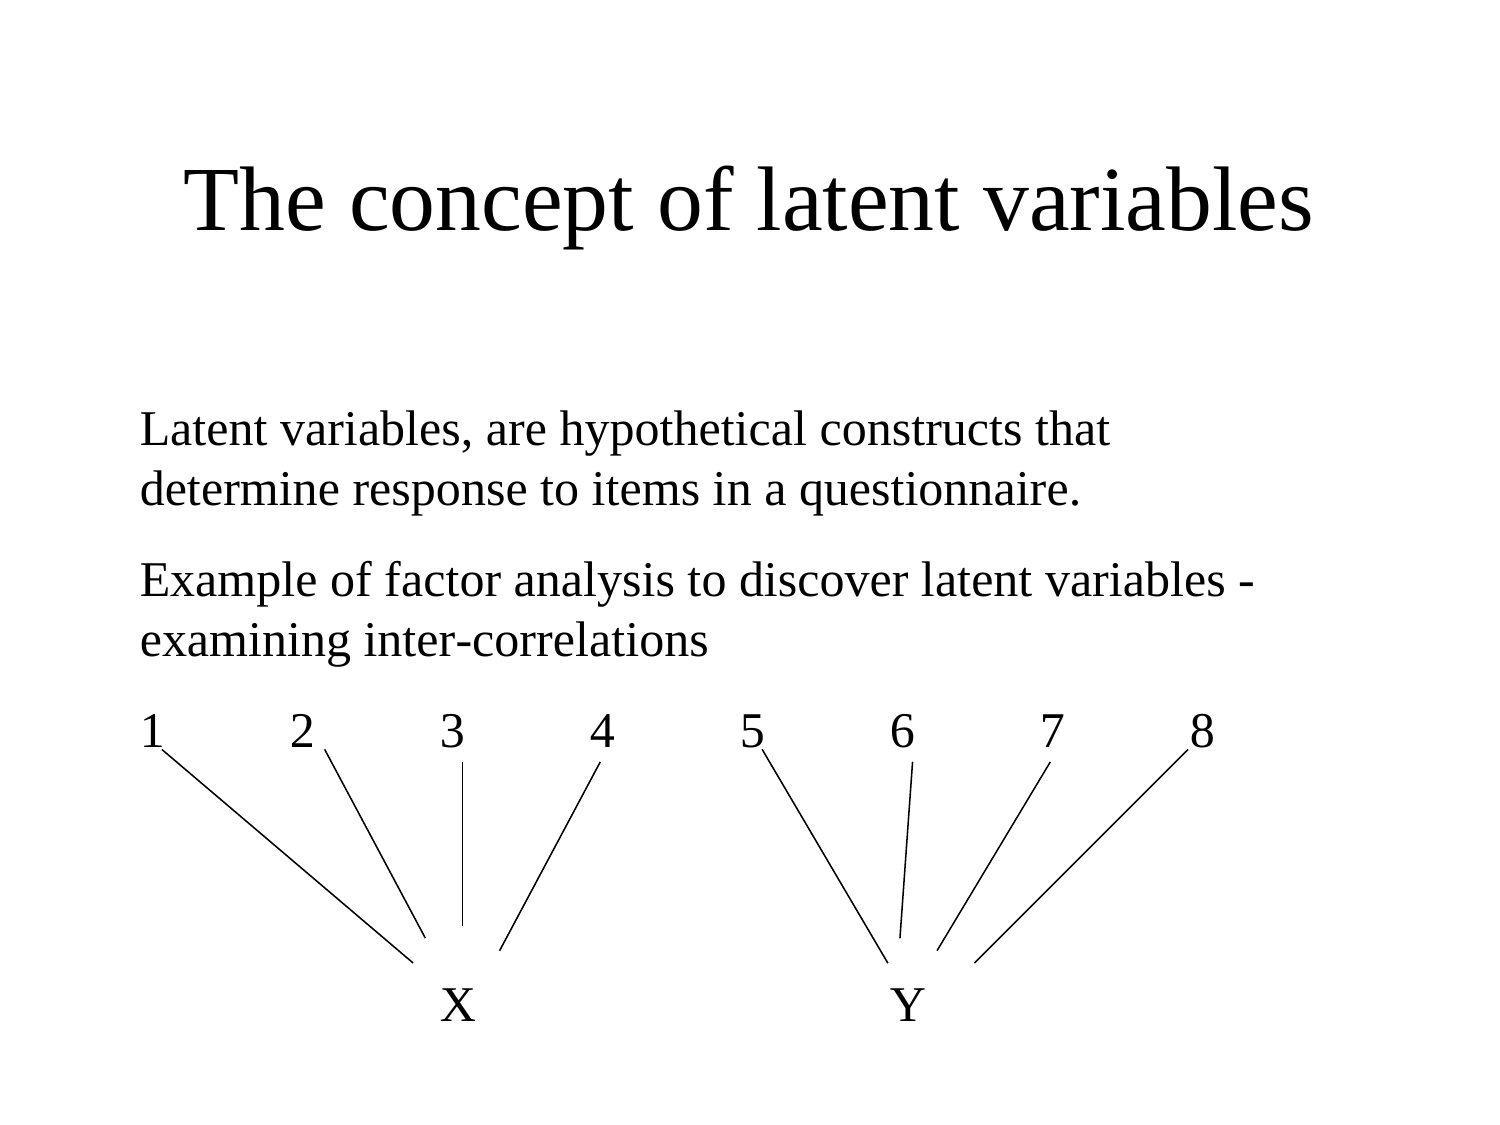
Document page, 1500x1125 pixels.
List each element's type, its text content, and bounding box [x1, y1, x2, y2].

title The concept of latent variables [112, 99, 1388, 288]
text_box Latent variables, are hypothetical constructs that determine response to items in a questionnaire. Example of factor analysis to discover latent variables - examining inter-correlations 1 2 3 4 5 6 7 8 X Y [125, 387, 1301, 1040]
